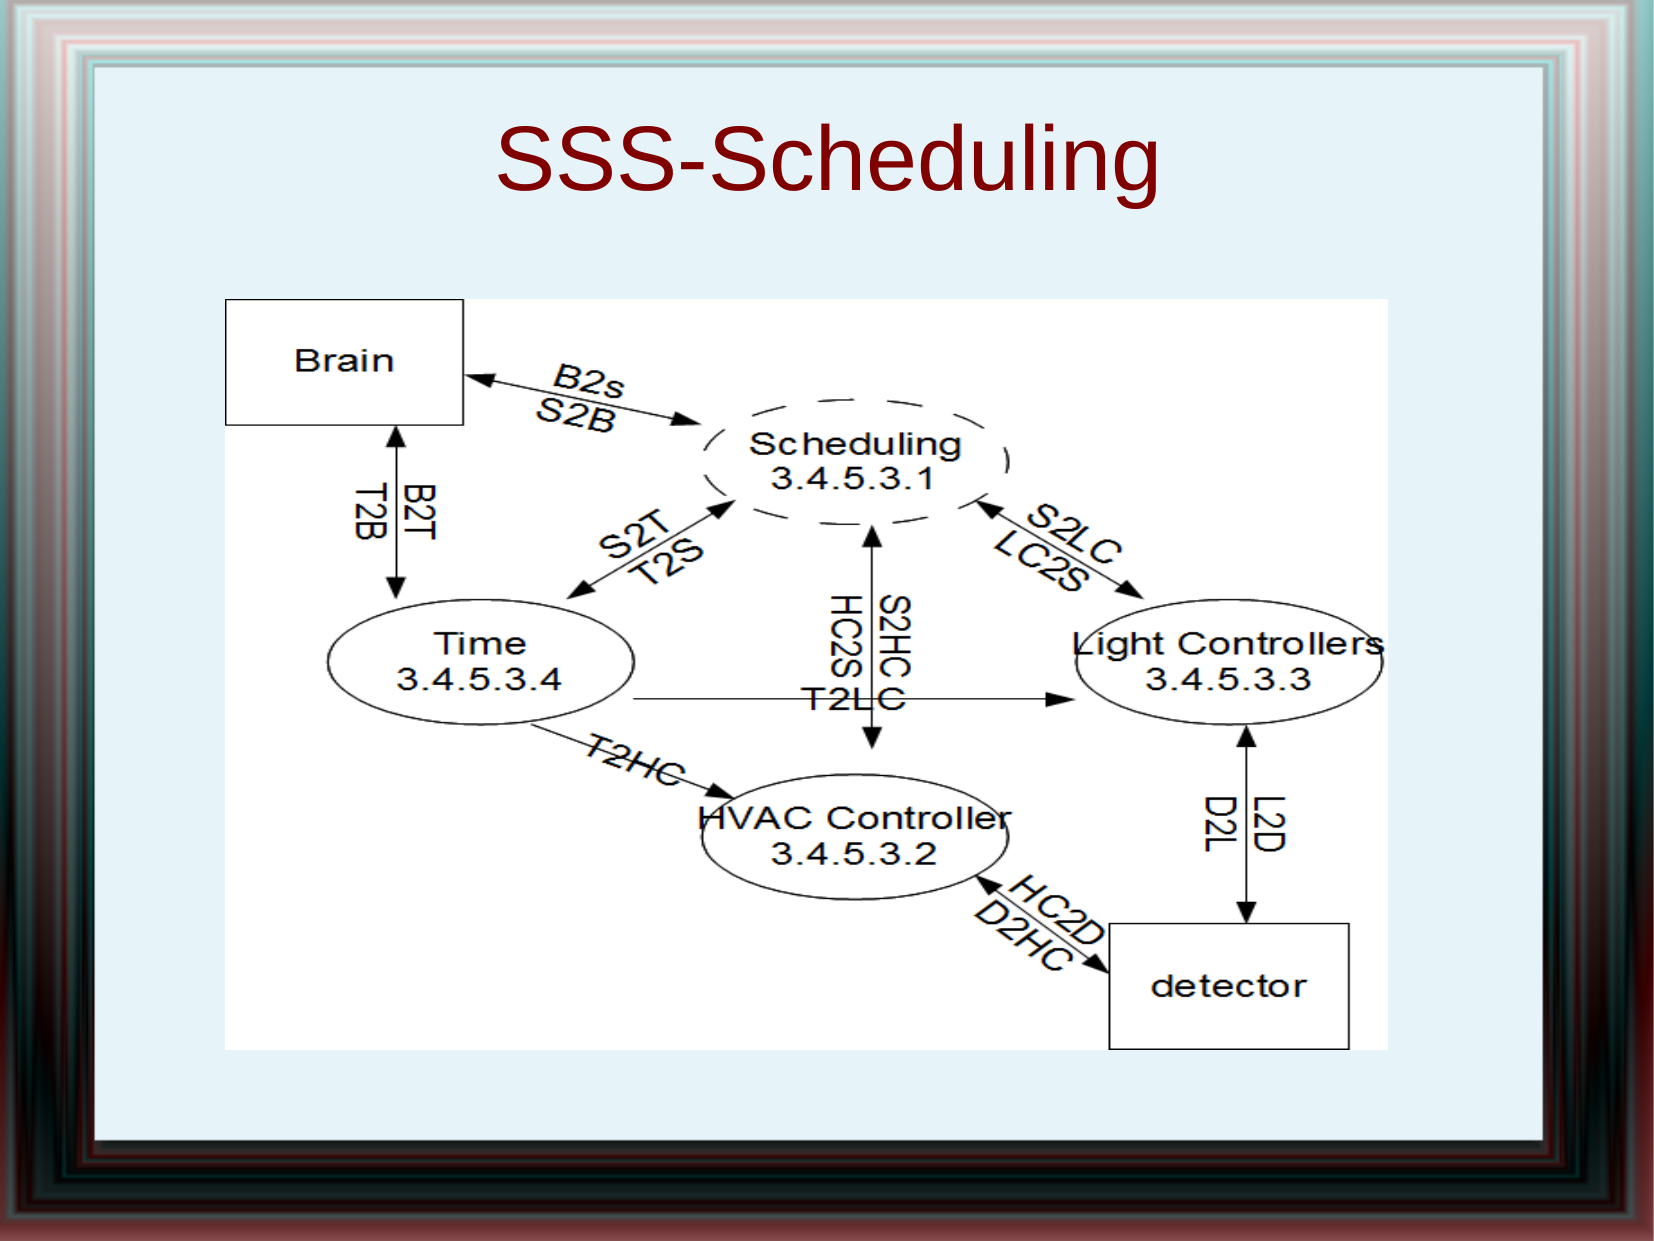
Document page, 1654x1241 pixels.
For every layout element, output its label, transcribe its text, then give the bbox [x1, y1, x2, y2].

title SSS-Scheduling [120, 75, 1538, 243]
picture [0, 0, 1654, 1241]
